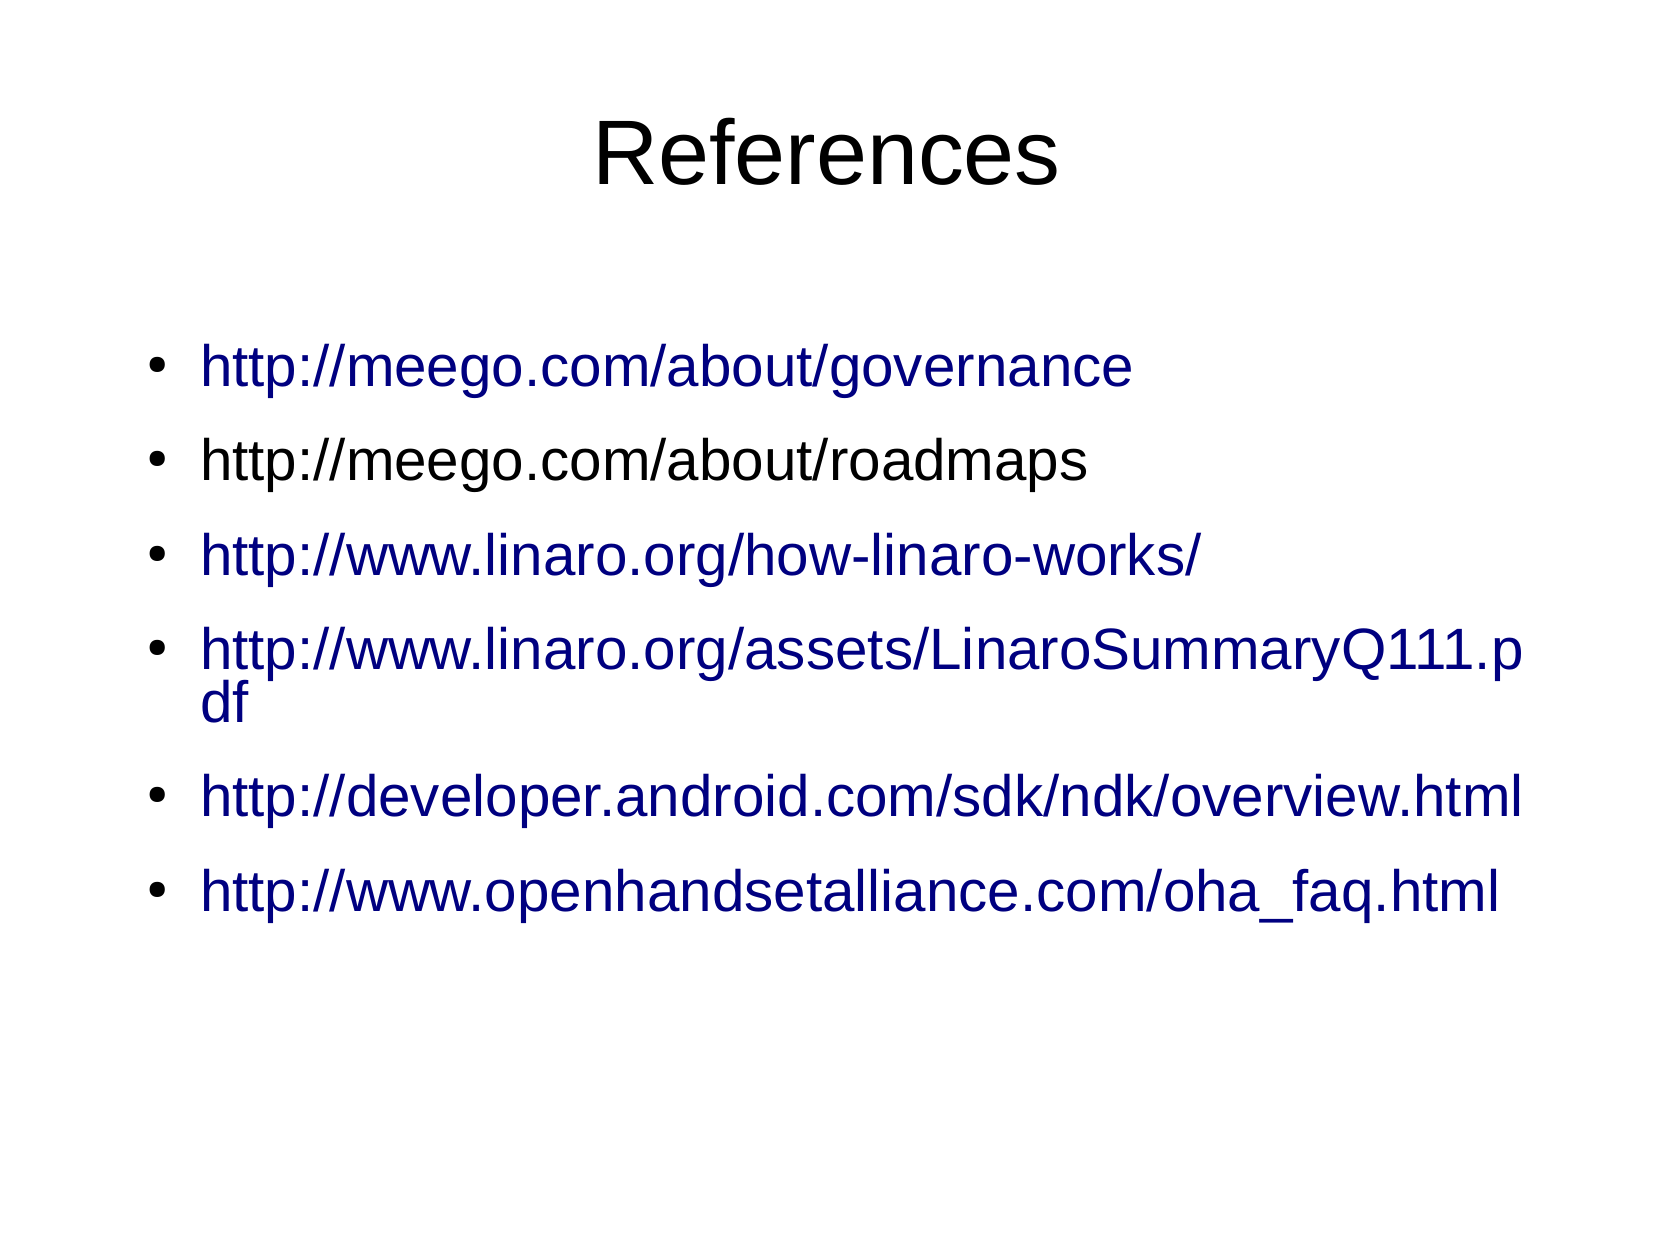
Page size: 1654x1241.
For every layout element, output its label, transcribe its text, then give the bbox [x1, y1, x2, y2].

list http://meego.com/about/governance http://meego.com/about/roadmaps http://www.linaro.org/how-linaro-works/ http://www.linaro.org/assets/LinaroSummaryQ111.pdf http://developer.android.com/sdk/ndk/overview.html http://www.openhandsetalliance.com/oha_faq.html [129, 333, 1550, 981]
title References [82, 49, 1571, 257]
